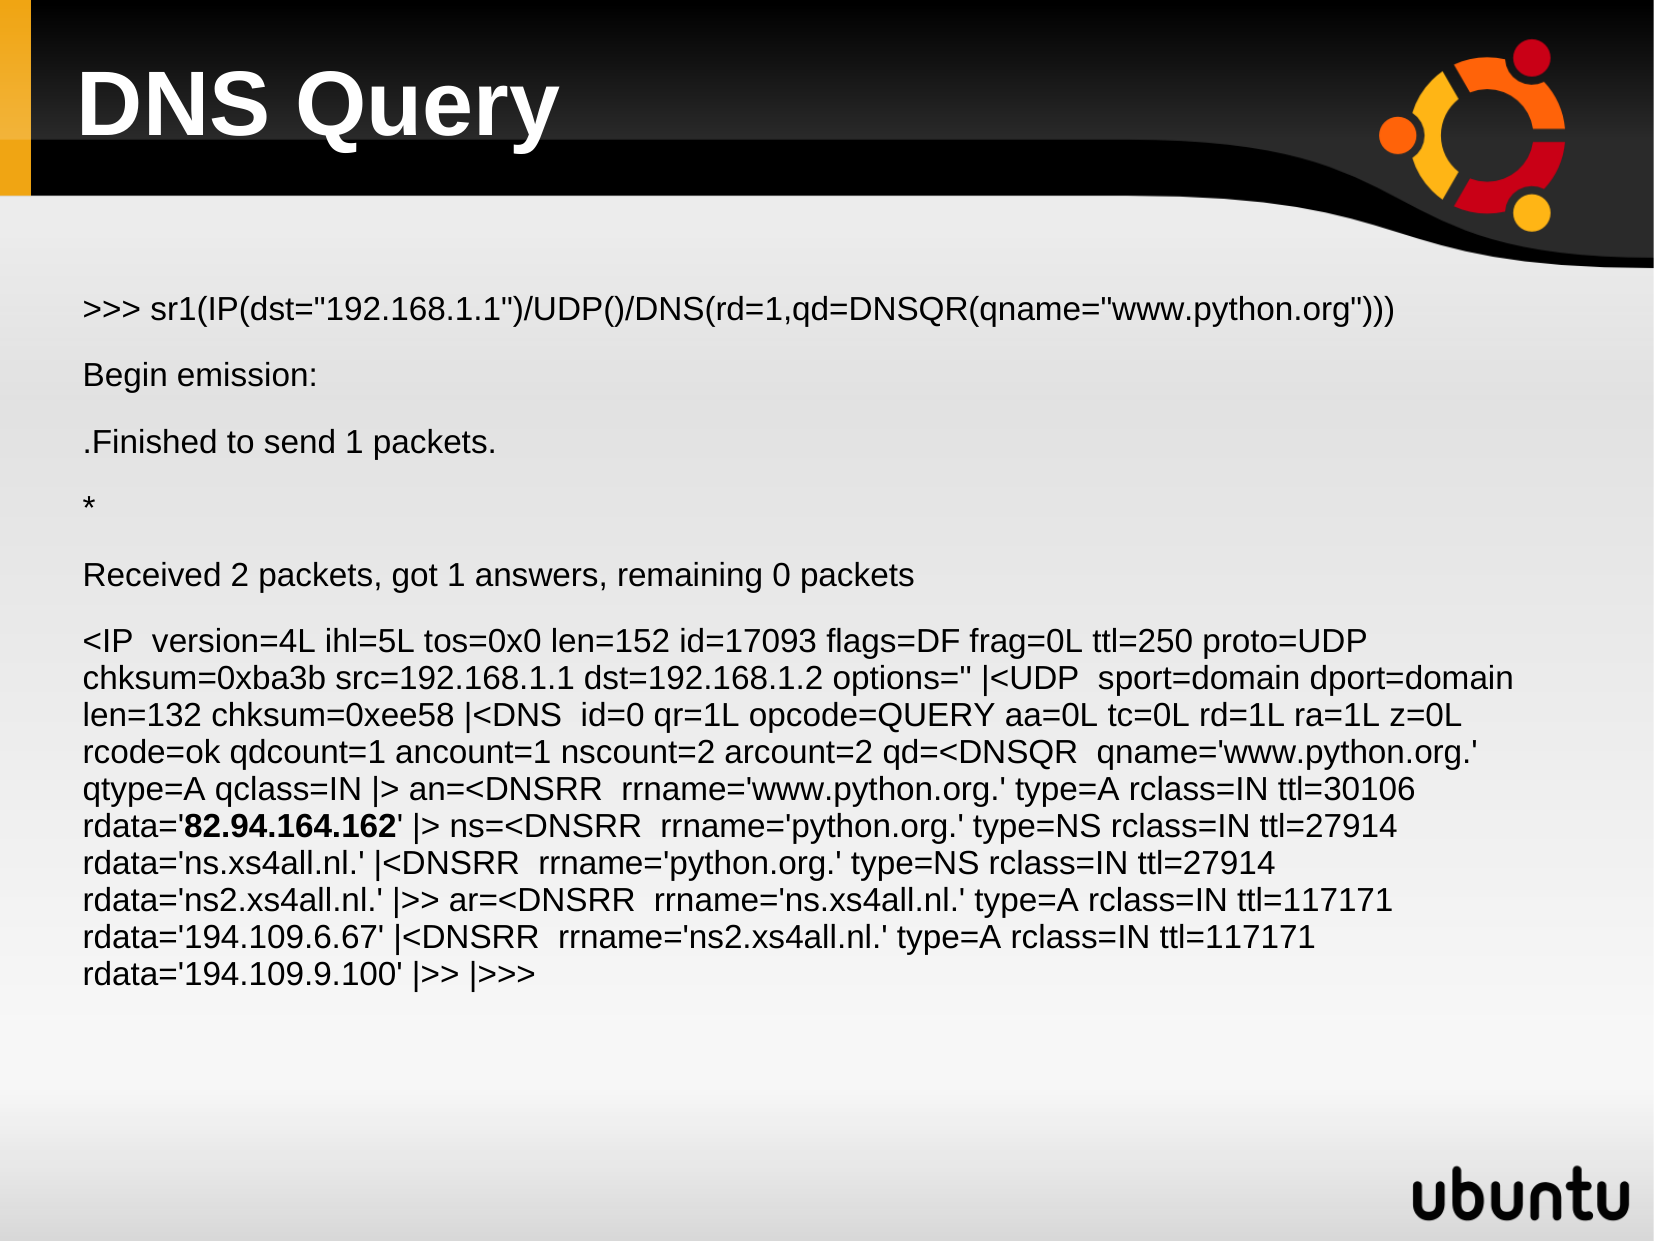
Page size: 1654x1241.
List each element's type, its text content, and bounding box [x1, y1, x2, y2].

list >>> sr1(IP(dst="192.168.1.1")/UDP()/DNS(rd=1,qd=DNSQR(qname="www.python.org"))) Begin emission: .Finished to send 1 packets. * Received 2 packets, got 1 answers, remaining 0 packets <IP version=4L ihl=5L tos=0x0 len=152 id=17093 flags=DF frag=0L ttl=250 proto=UDP chksum=0xba3b src=192.168.1.1 dst=192.168.1.2 options='' |<UDP sport=domain dport=domain len=132 chksum=0xee58 |<DNS id=0 qr=1L opcode=QUERY aa=0L tc=0L rd=1L ra=1L z=0L rcode=ok qdcount=1 ancount=1 nscount=2 arcount=2 qd=<DNSQR qname='www.python.org.' qtype=A qclass=IN |> an=<DNSRR rrname='www.python.org.' type=A rclass=IN ttl=30106 rdata='82.94.164.162' |> ns=<DNSRR rrname='python.org.' type=NS rclass=IN ttl=27914 rdata='ns.xs4all.nl.' |<DNSRR rrname='python.org.' type=NS rclass=IN ttl=27914 rdata='ns2.xs4all.nl.' |>> ar=<DNSRR rrname='ns.xs4all.nl.' type=A rclass=IN ttl=117171 rdata='194.109.6.67' |<DNSRR rrname='ns2.xs4all.nl.' type=A rclass=IN ttl=117171 rdata='194.109.9.100' |>> |>>> [82, 290, 1571, 1094]
title DNS Query [76, 7, 1565, 200]
picture [0, 0, 1654, 1241]
